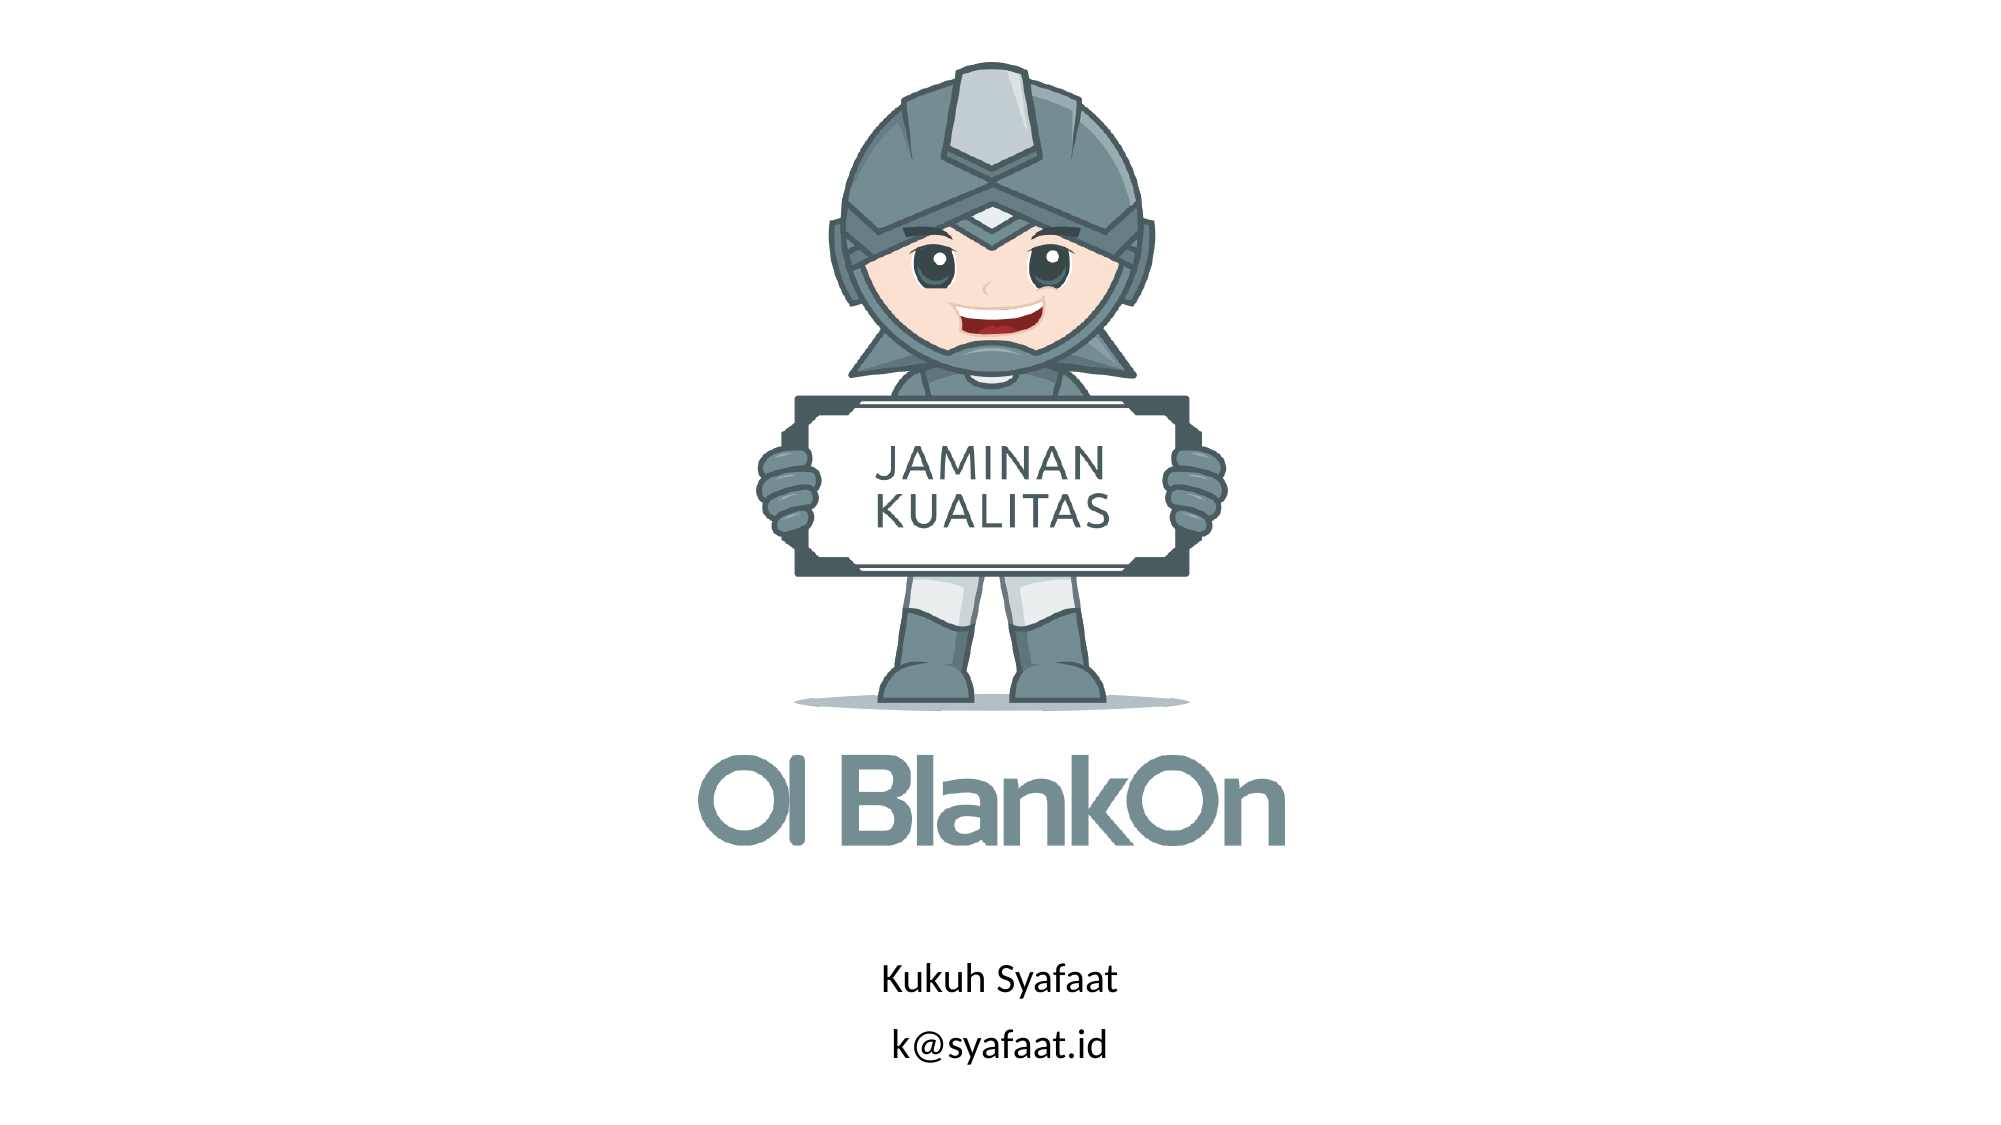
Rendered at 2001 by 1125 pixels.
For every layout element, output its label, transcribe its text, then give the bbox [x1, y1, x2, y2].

picture [698, 62, 1285, 846]
text_box Kukuh Syafaat k@syafaat.id [249, 949, 1750, 1100]
